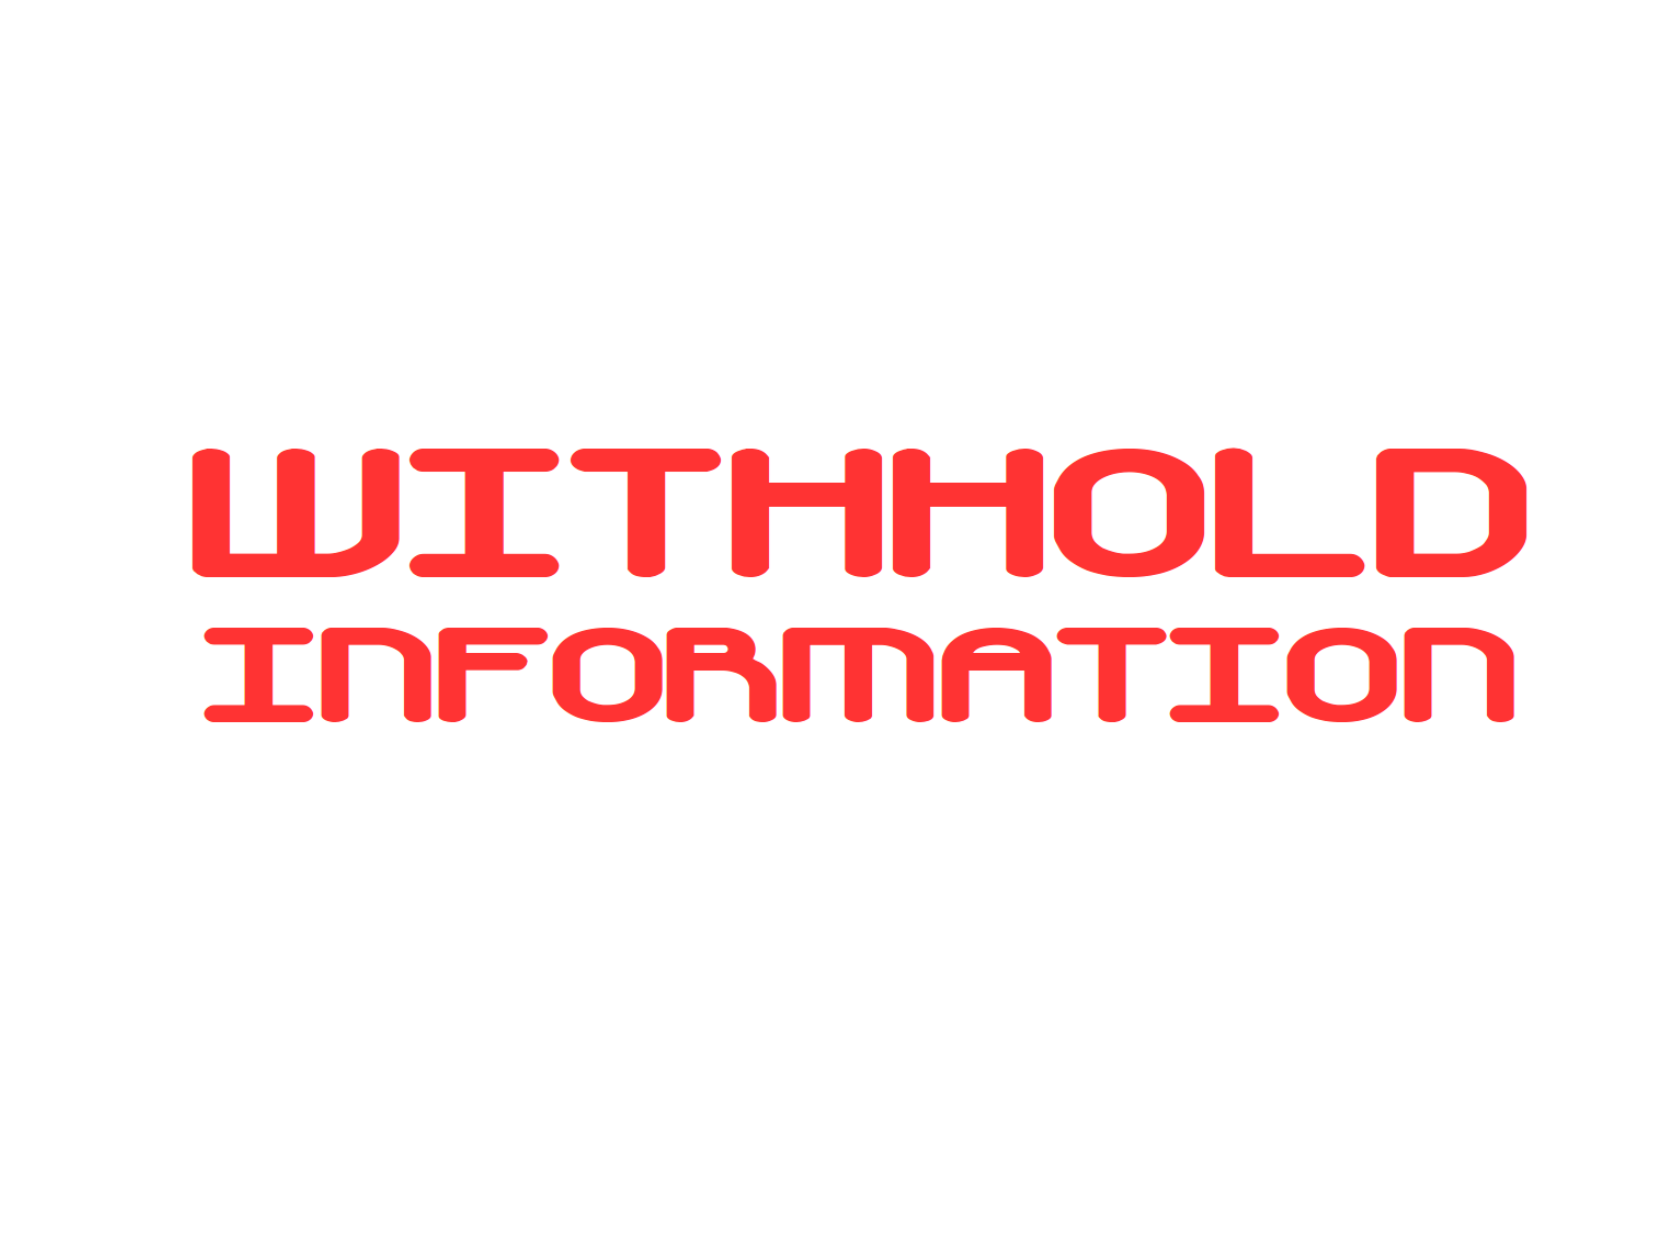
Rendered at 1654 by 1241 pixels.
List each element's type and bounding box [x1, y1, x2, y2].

picture [27, 330, 1654, 909]
